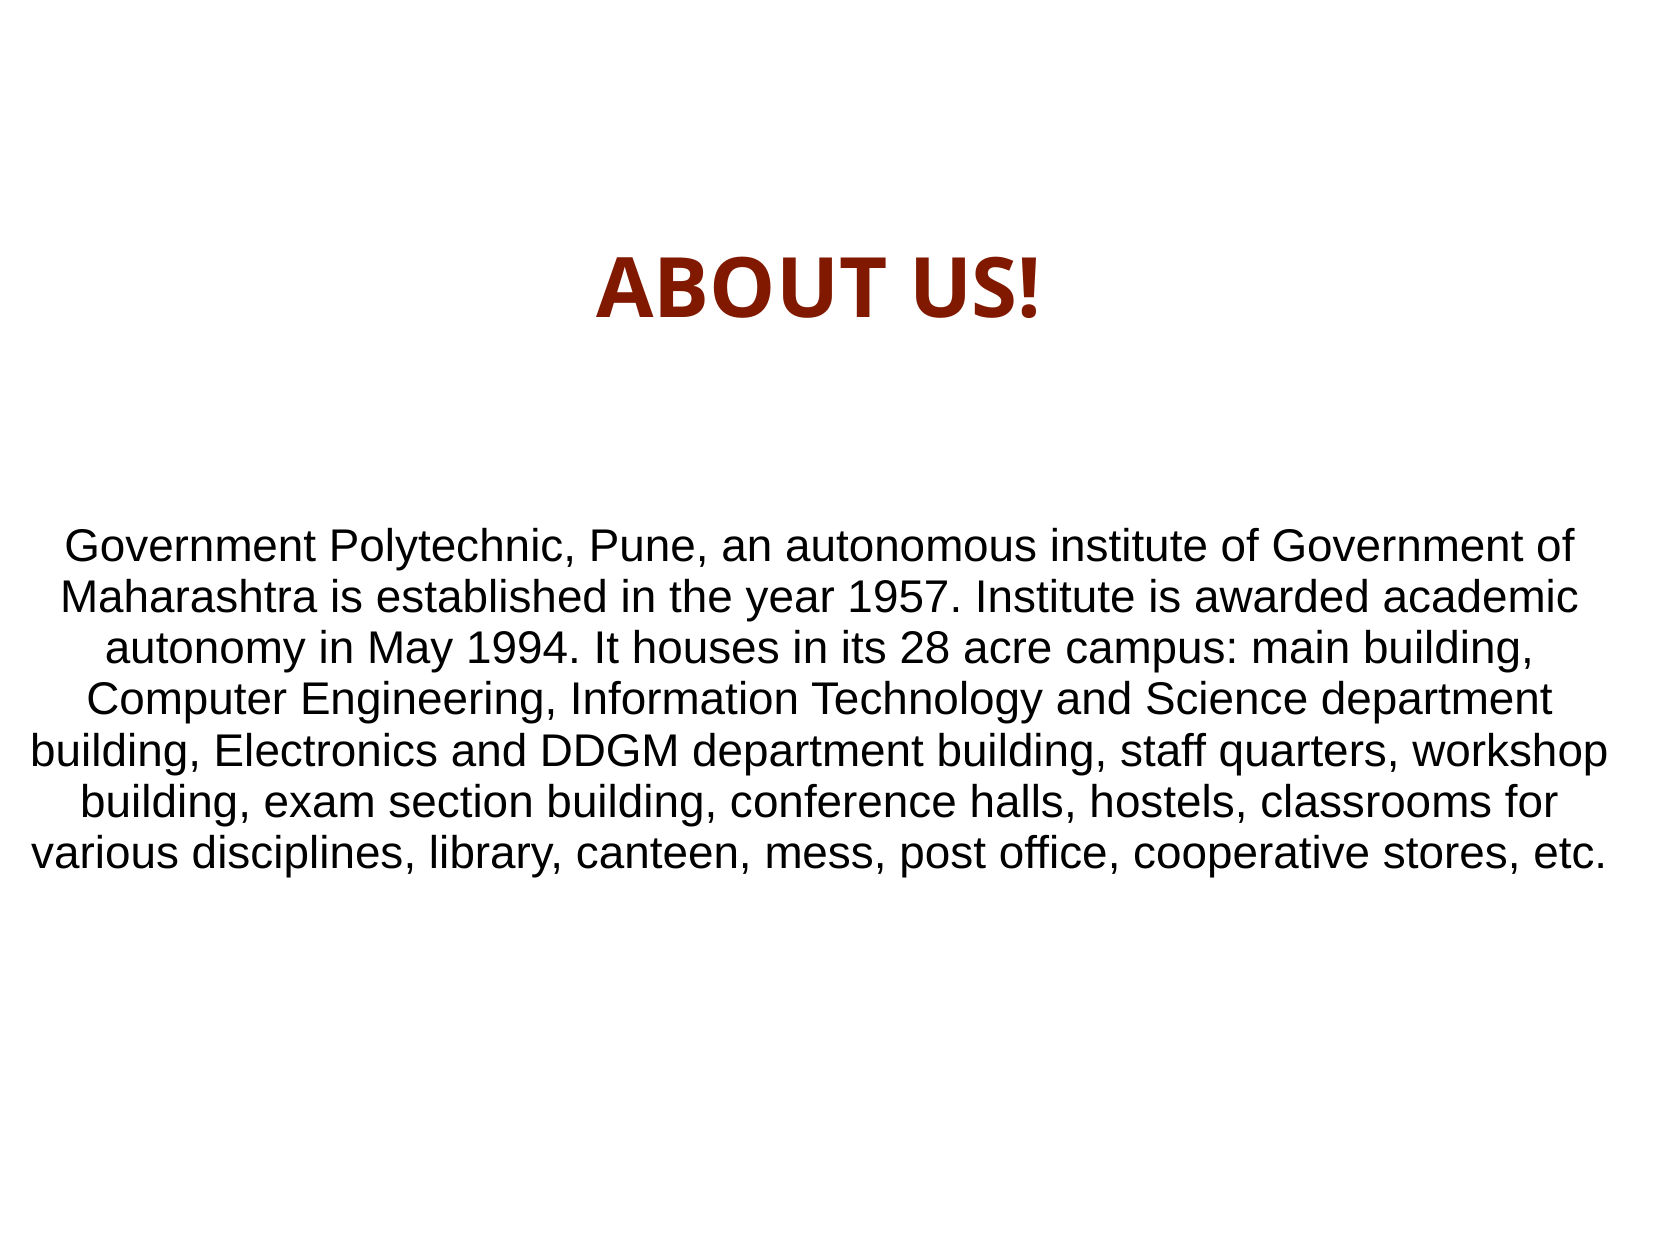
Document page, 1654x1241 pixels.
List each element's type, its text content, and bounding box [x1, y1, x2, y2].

text_box Government Polytechnic, Pune, an autonomous institute of Government of Maharashtra is established in the year 1957. Institute is awarded academic autonomy in May 1994. It houses in its 28 acre campus: main building, Computer Engineering, Information Technology and Science department building, Electronics and DDGM department building, staff quarters, workshop building, exam section building, conference halls, hostels, classrooms for various disciplines, library, canteen, mess, post office, cooperative stores, etc. [0, 390, 1654, 1051]
title ABOUT US! [75, 195, 1564, 376]
